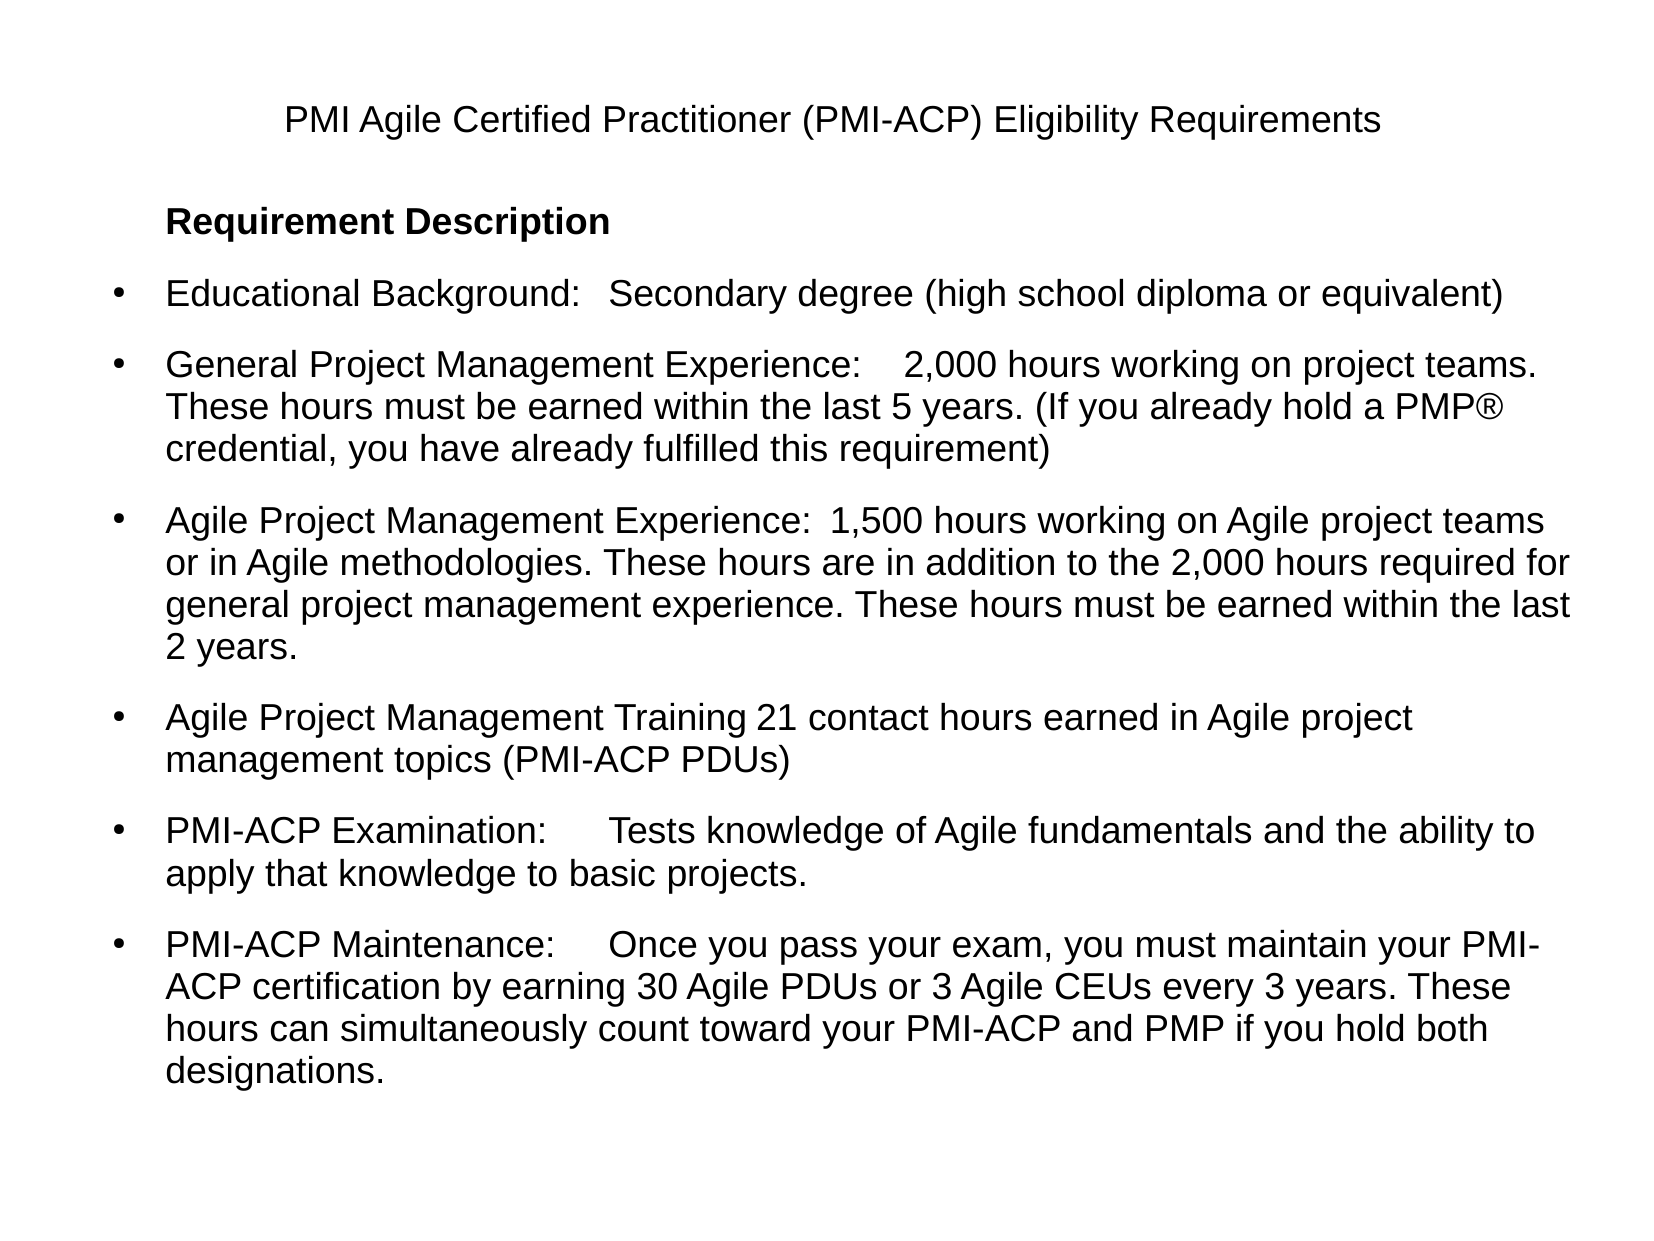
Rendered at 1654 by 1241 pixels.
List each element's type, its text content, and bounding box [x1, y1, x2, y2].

title PMI Agile Certified Practitioner (PMI-ACP) Eligibility Requirements [82, 49, 1571, 189]
list Requirement Description Educational Background: Secondary degree (high school diploma or equivalent) General Project Management Experience: 2,000 hours working on project teams. These hours must be earned within the last 5 years. (If you already hold a PMP® credential, you have already fulfilled this requirement) Agile Project Management Experience: 1,500 hours working on Agile project teams or in Agile methodologies. These hours are in addition to the 2,000 hours required for general project management experience. These hours must be earned within the last 2 years. Agile Project Management Training 21 contact hours earned in Agile project management topics (PMI-ACP PDUs) PMI-ACP Examination: Tests knowledge of Agile fundamentals and the ability to apply that knowledge to basic projects. PMI-ACP Maintenance: Once you pass your exam, you must maintain your PMI-ACP certification by earning 30 Agile PDUs or 3 Agile CEUs every 3 years. These hours can simultaneously count toward your PMI-ACP and PMP if you hold both designations. [94, 200, 1583, 1094]
